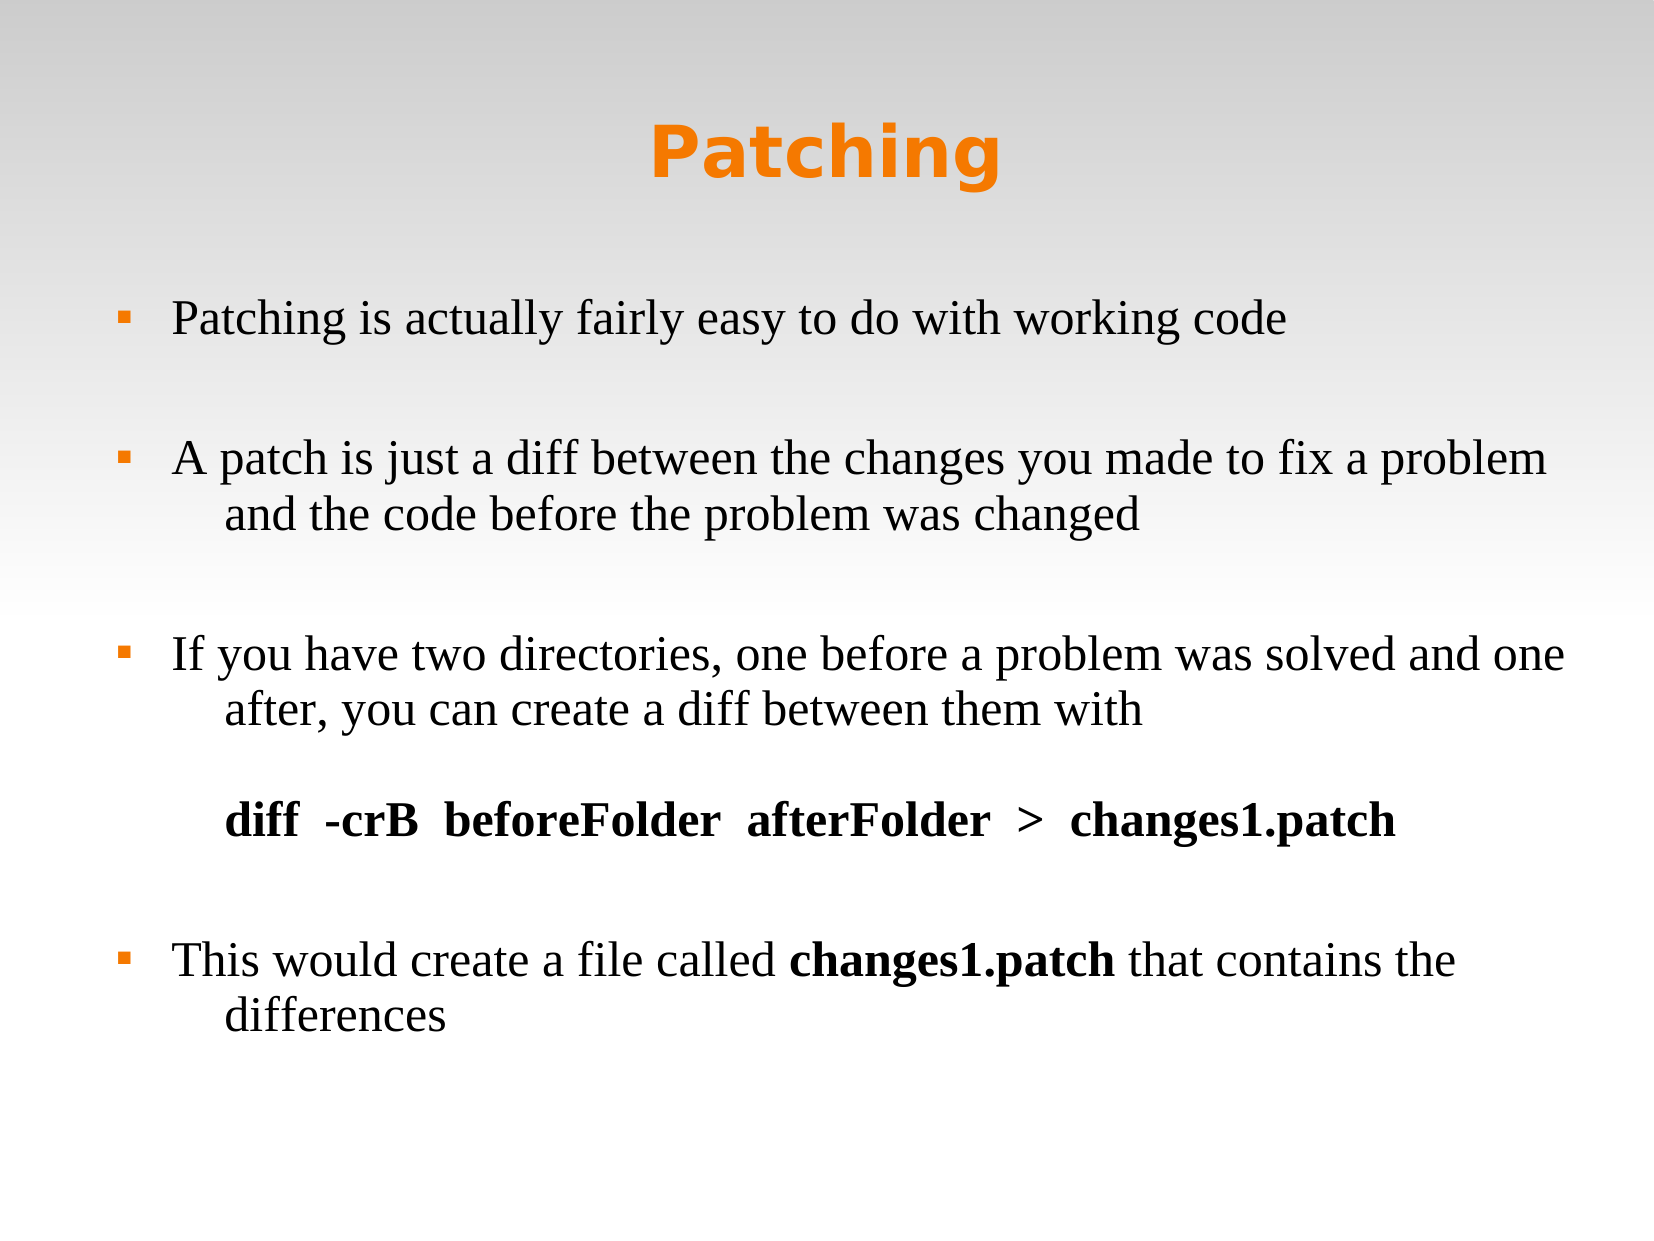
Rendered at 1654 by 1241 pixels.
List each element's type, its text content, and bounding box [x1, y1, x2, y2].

list Patching is actually fairly easy to do with working code A patch is just a diff between the changes you made to fix a problem and the code before the problem was changed If you have two directories, one before a problem was solved and one after, you can create a diff between them with diff -crB beforeFolder afterFolder > changes1.patch This would create a file called changes1.patch that contains the differences [82, 290, 1571, 1119]
title Patching [82, 49, 1571, 257]
